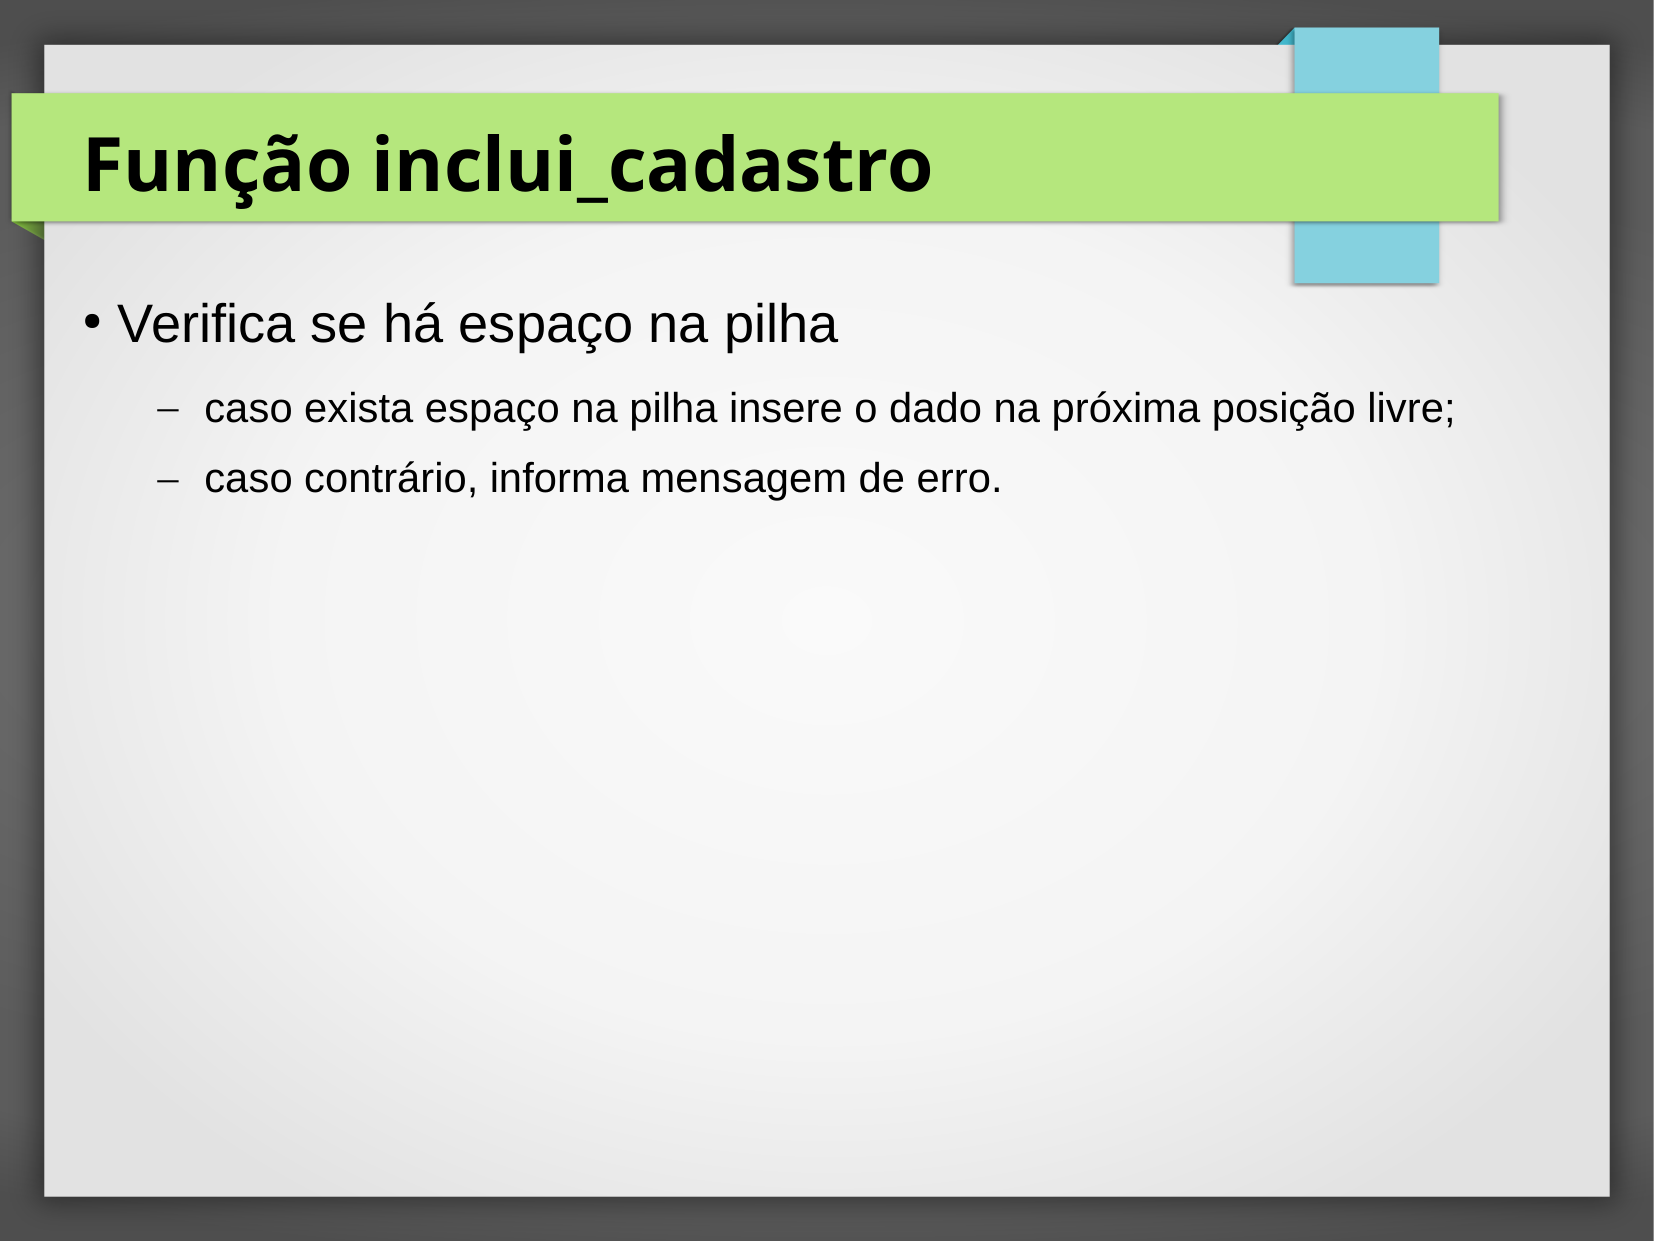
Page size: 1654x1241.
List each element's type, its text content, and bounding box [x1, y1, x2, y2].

picture [0, 0, 1654, 1241]
title Função inclui_cadastro [82, 49, 1571, 257]
list Verifica se há espaço na pilha caso exista espaço na pilha insere o dado na próxima posição livre; caso contrário, informa mensagem de erro. [82, 290, 1571, 1010]
